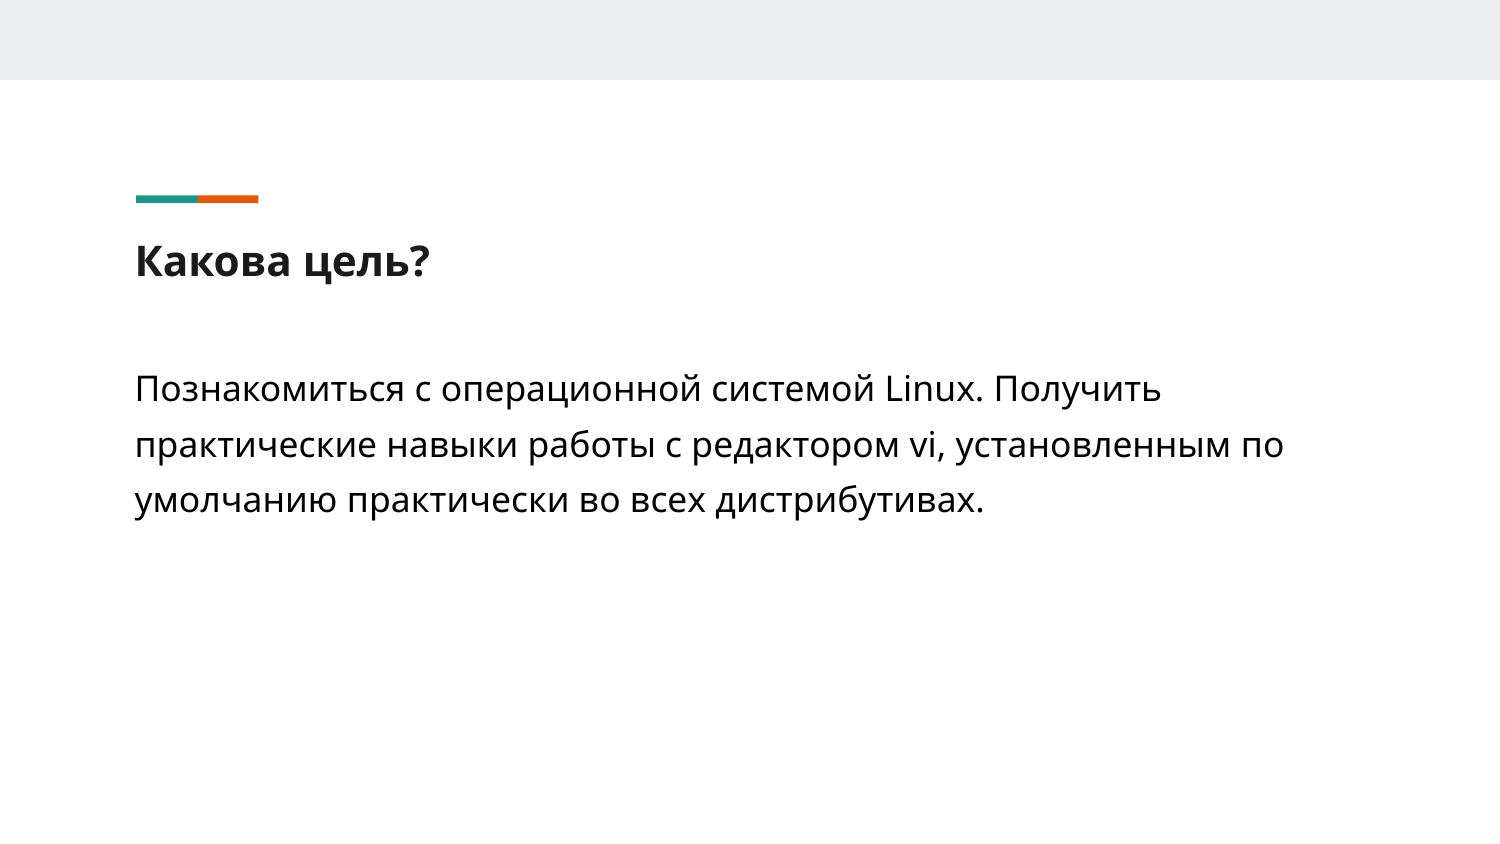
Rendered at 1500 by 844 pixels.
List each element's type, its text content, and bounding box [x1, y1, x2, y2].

list Познакомиться с операционной системой Linux. Получить практические навыки работы с редактором vi, установленным по умолчанию практически во всех дистрибутивах. [119, 341, 1381, 712]
title Какова цель? [119, 216, 1381, 305]
